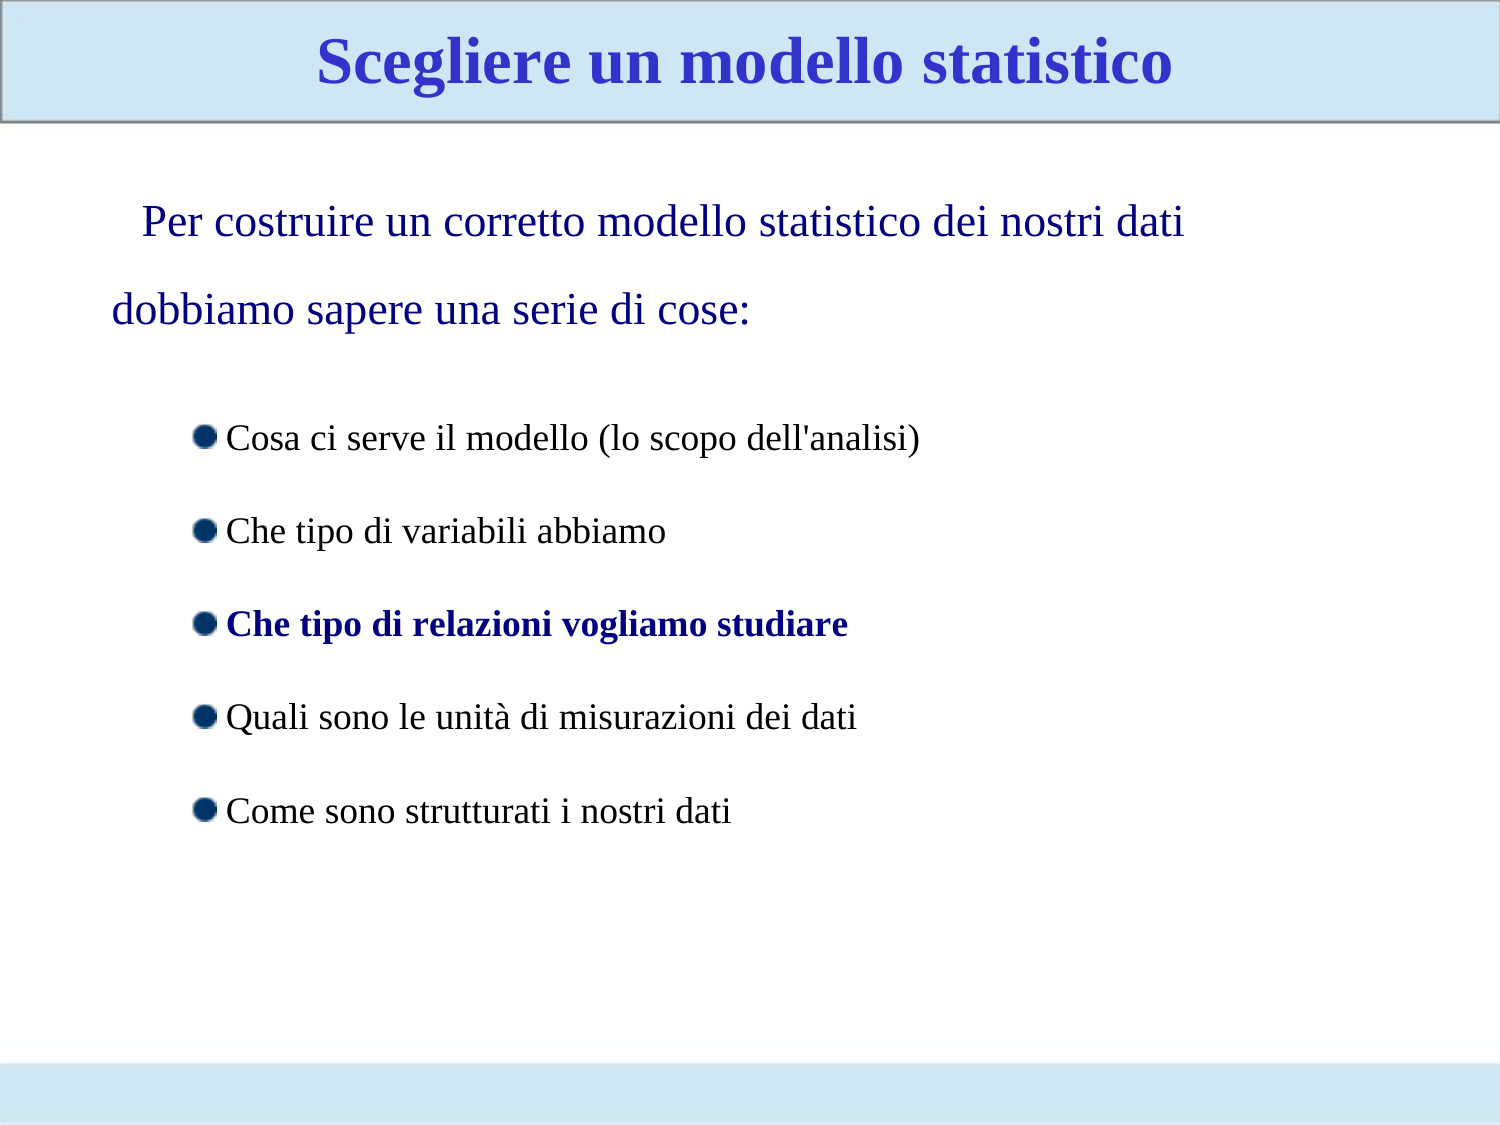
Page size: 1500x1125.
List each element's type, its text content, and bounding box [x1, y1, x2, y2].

title Scegliere un modello statistico [214, 9, 1278, 105]
text_box Cosa ci serve il modello (lo scopo dell'analisi) Che tipo di variabili abbiamo Che tipo di relazioni vogliamo studiare Quali sono le unità di misurazioni dei dati Come sono strutturati i nostri dati [174, 382, 1338, 839]
picture [0, 0, 1500, 1125]
text_box Per costruire un corretto modello statistico dei nostri dati dobbiamo sapere una serie di cose: [96, 150, 1297, 342]
